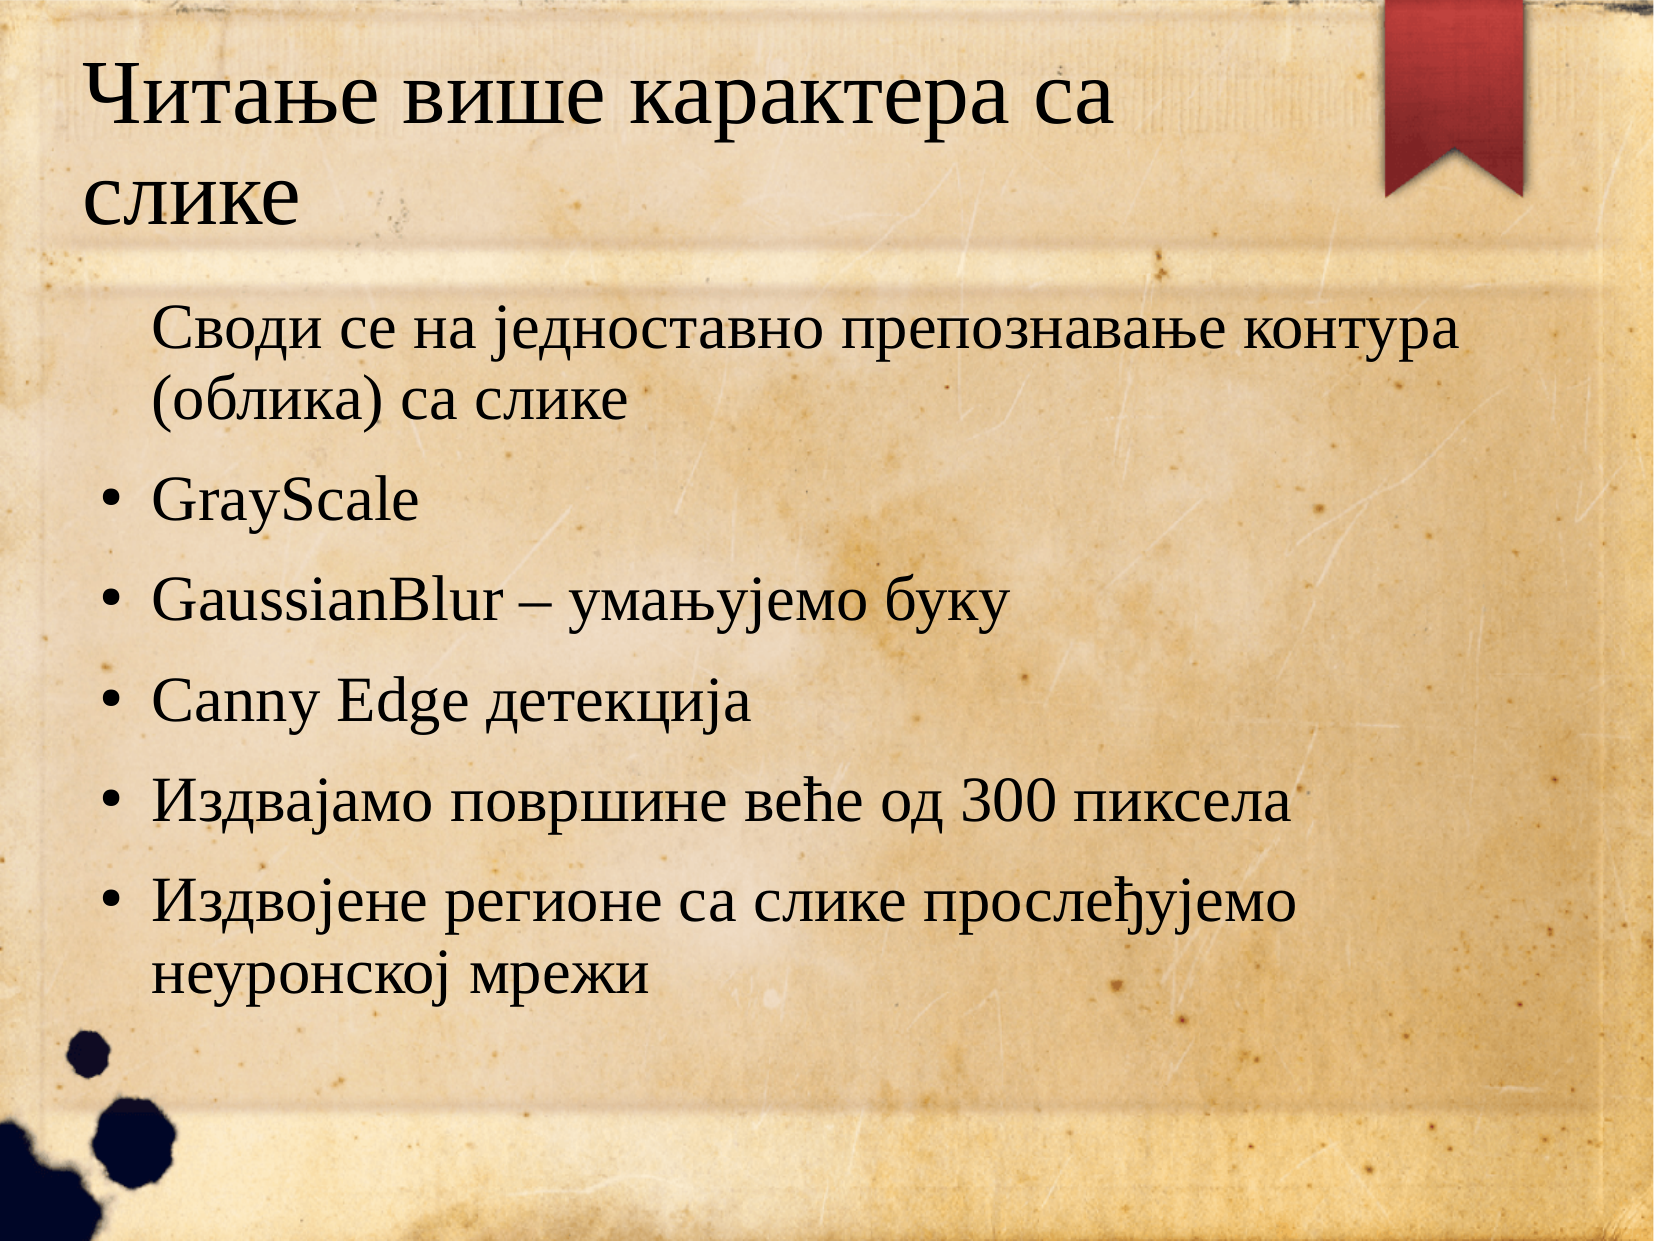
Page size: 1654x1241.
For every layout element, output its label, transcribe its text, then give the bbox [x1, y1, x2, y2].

picture [0, 0, 1654, 1241]
list Своди се на једноставно препознавање контура (облика) са слике GrayScale GaussianBlur – умањујемо буку Canny Edge детекција Издвајамо површине веће од 300 пиксела Издвојене регионе са слике прослеђујемо неуронској мрежи [82, 290, 1538, 1010]
title Читање више карактера са слике [82, 41, 1347, 245]
